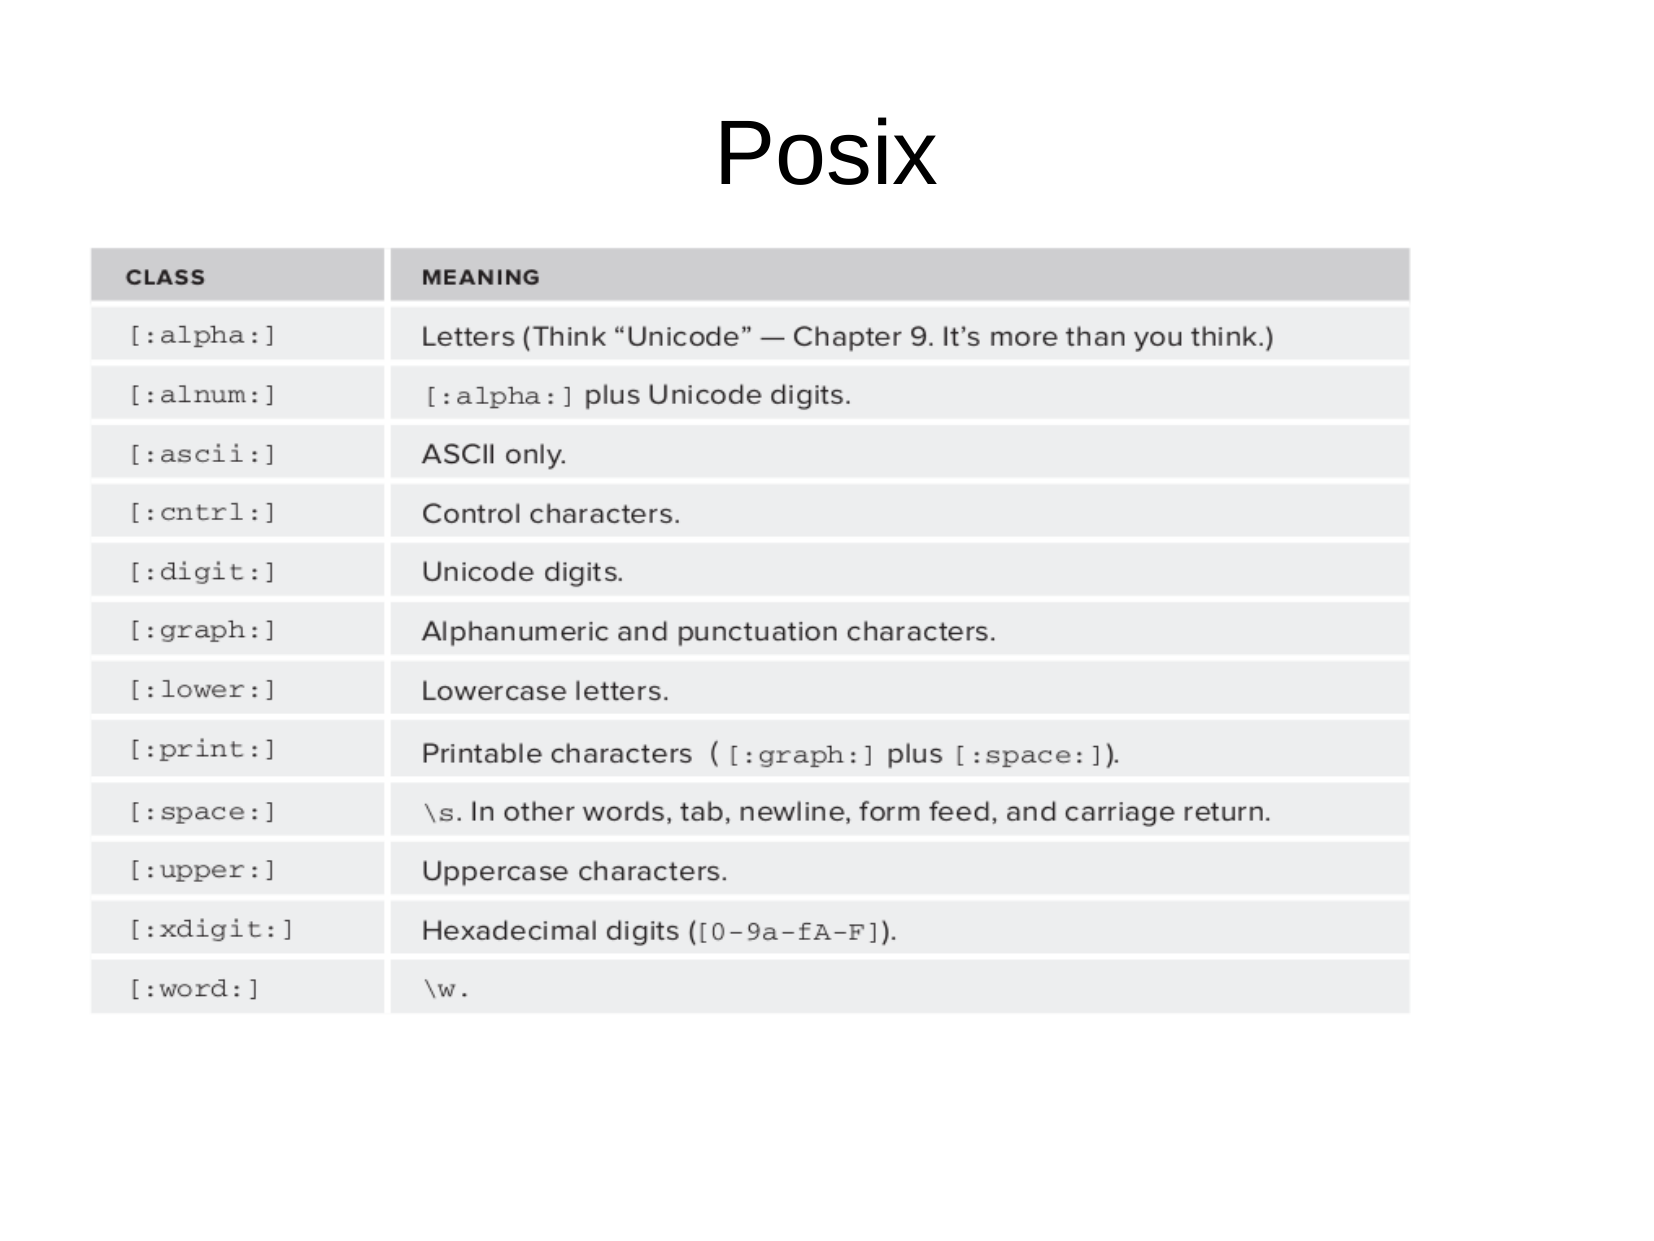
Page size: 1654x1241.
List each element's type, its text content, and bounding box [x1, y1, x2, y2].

title Posix [82, 49, 1571, 257]
picture [82, 236, 1424, 1027]
